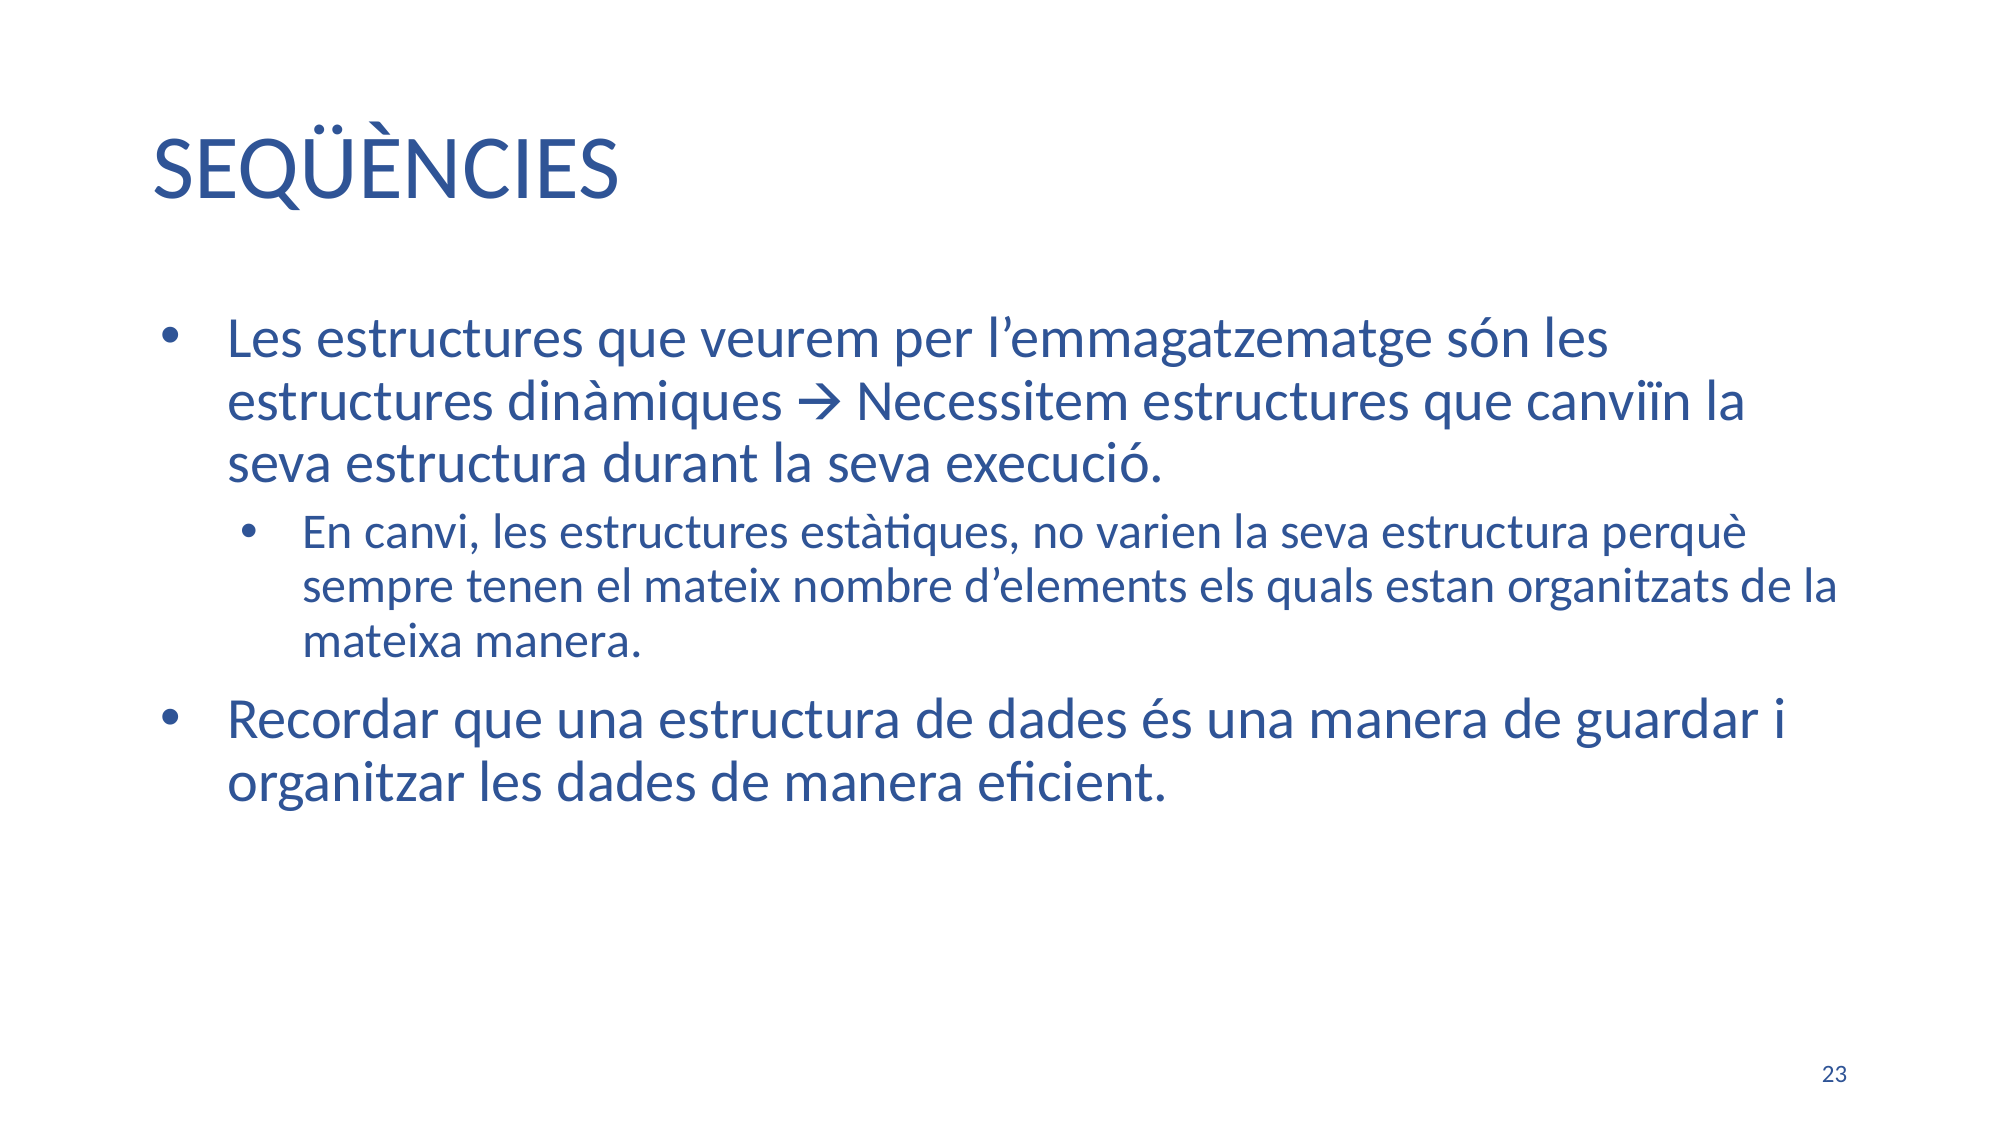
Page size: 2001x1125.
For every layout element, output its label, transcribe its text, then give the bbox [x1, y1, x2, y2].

title SEQÜÈNCIES [137, 59, 1863, 278]
list Les estructures que veurem per l’emmagatzematge són les estructures dinàmiques 🡪 Necessitem estructures que canviïn la seva estructura durant la seva execució. En canvi, les estructures estàtiques, no varien la seva estructura perquè sempre tenen el mateix nombre d’elements els quals estan organitzats de la mateixa manera. Recordar que una estructura de dades és una manera de guardar i organitzar les dades de manera eficient. [137, 299, 1863, 1014]
slide_number <number> [1412, 1042, 1863, 1103]
